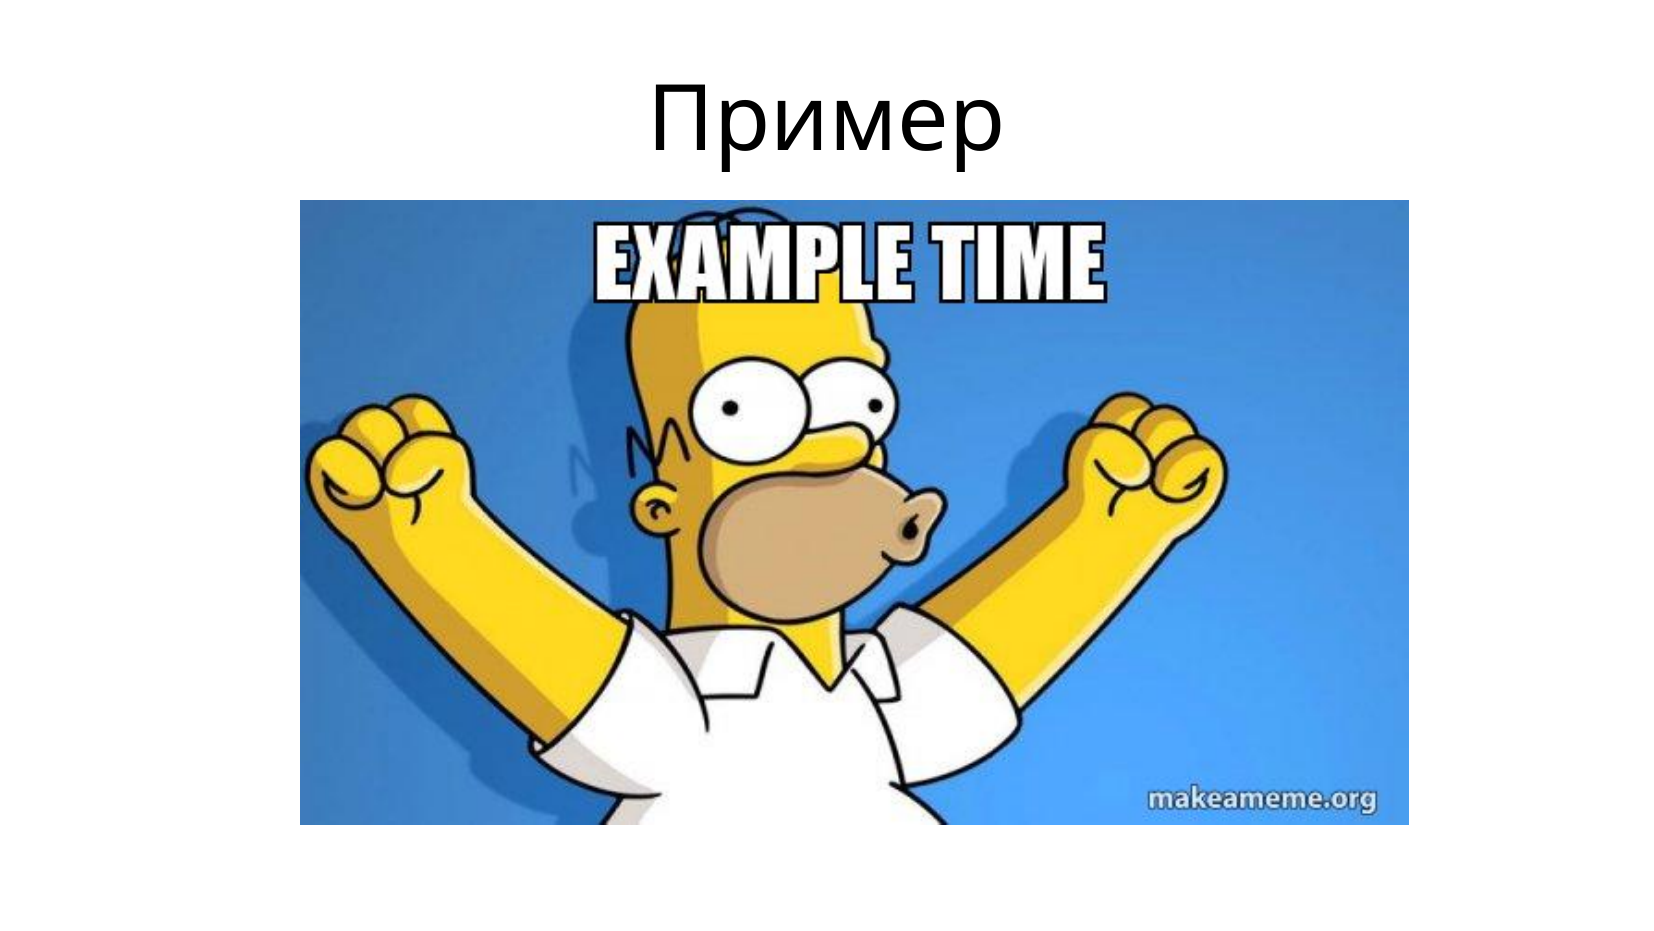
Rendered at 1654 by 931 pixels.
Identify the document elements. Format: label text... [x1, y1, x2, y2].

picture [300, 200, 1409, 826]
title Пример [82, 37, 1571, 193]
